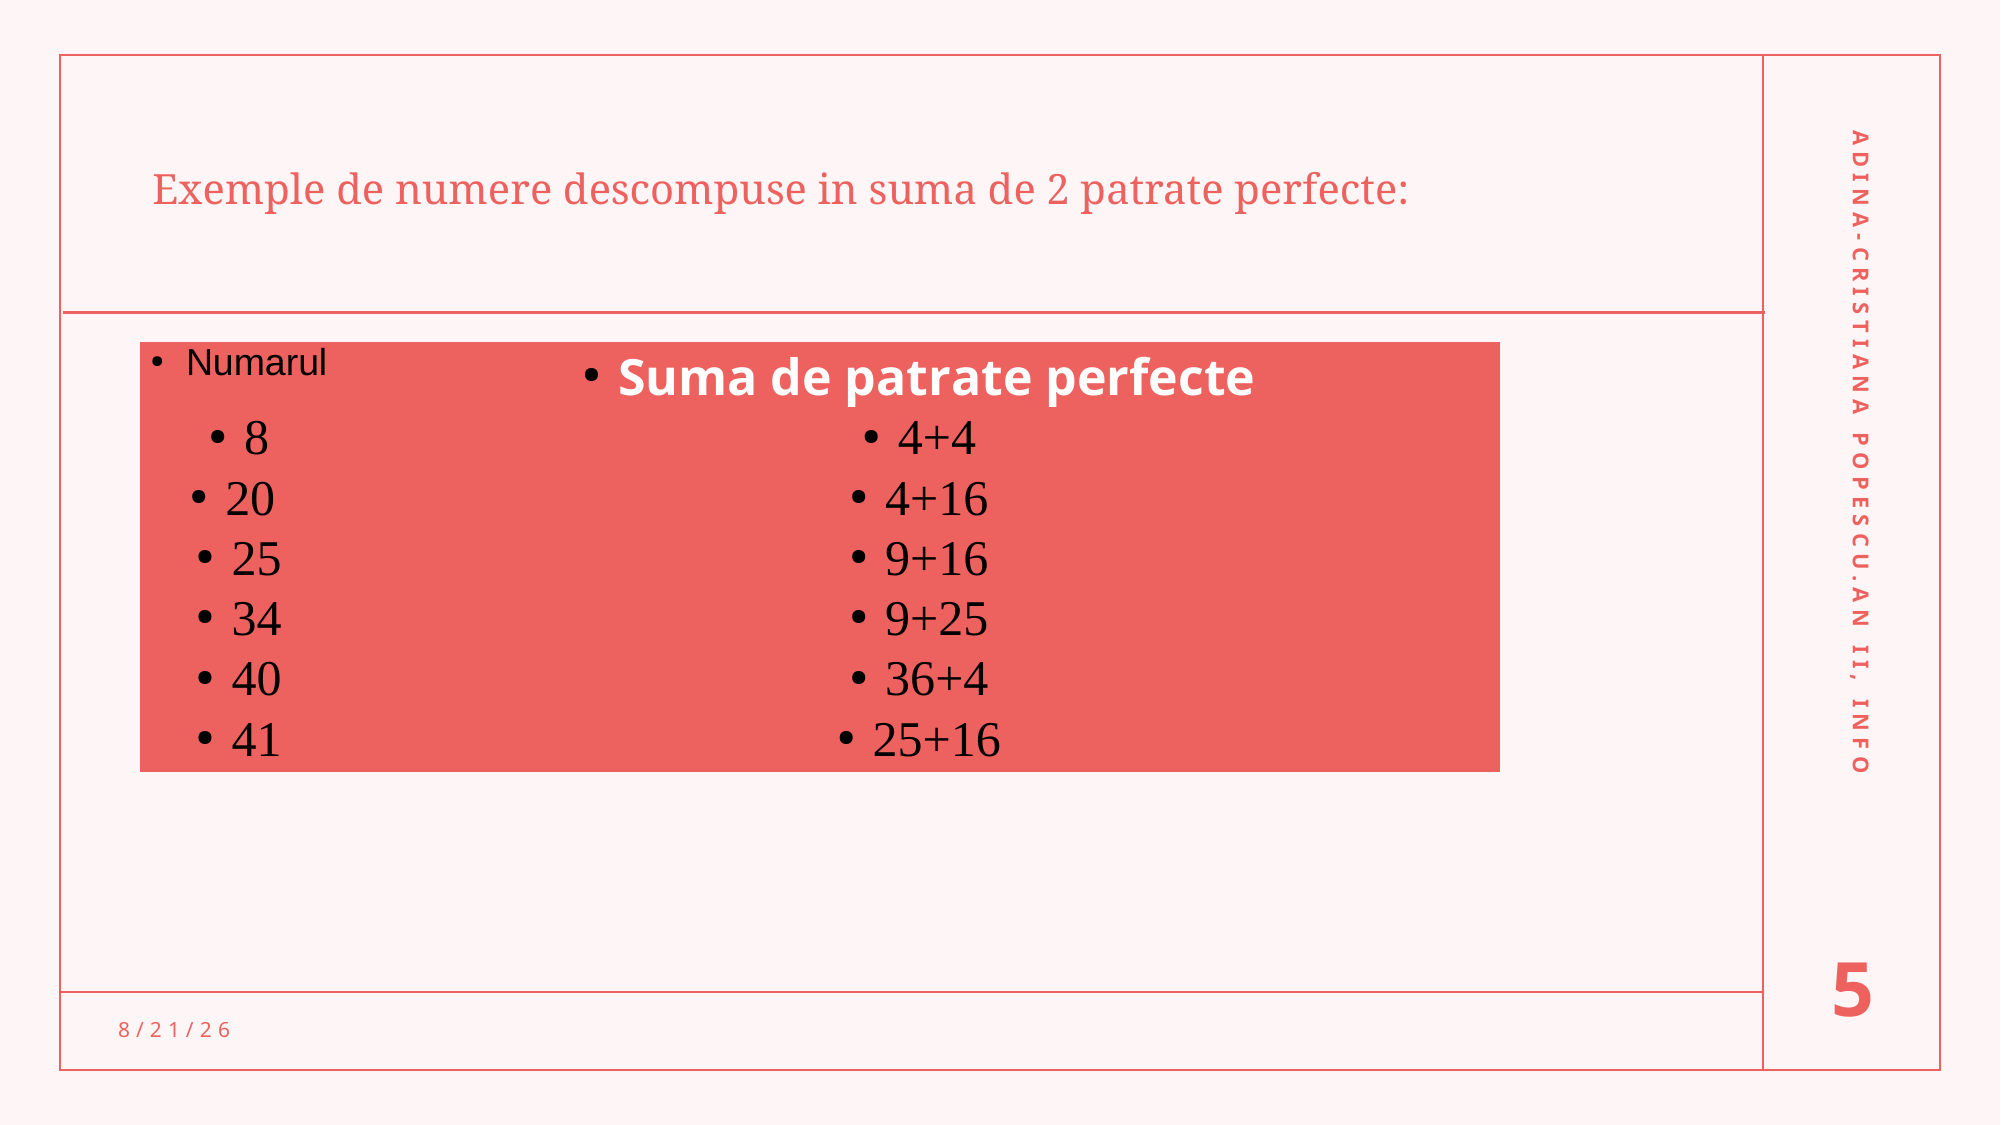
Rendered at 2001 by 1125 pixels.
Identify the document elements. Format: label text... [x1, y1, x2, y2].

table_header Numarul [140, 342, 338, 410]
table_cell 40 [140, 651, 338, 712]
title Exemple de numere descompuse in suma de 2 patrate perfecte: [137, 89, 1701, 294]
table_cell 34 [140, 591, 338, 651]
table_cell 9+16 [338, 531, 1500, 591]
table_header Suma de patrate perfecte [338, 342, 1500, 410]
table_cell 4+16 [338, 470, 1500, 531]
table_cell 25+16 [338, 712, 1500, 772]
table_cell 4+4 [338, 410, 1500, 470]
table_cell 9+25 [338, 591, 1500, 651]
text_box 4/2/2021 [103, 1007, 621, 1055]
text_box ‹#› [1775, 930, 1932, 1055]
text_box Adina-Cristiana Popescu.an II, info [1822, 115, 1883, 791]
table_cell 8 [140, 410, 338, 470]
table_cell 36+4 [338, 651, 1500, 712]
table_cell 25 [140, 531, 338, 591]
table_cell 41 [140, 712, 338, 772]
table_cell 20 [140, 470, 338, 531]
